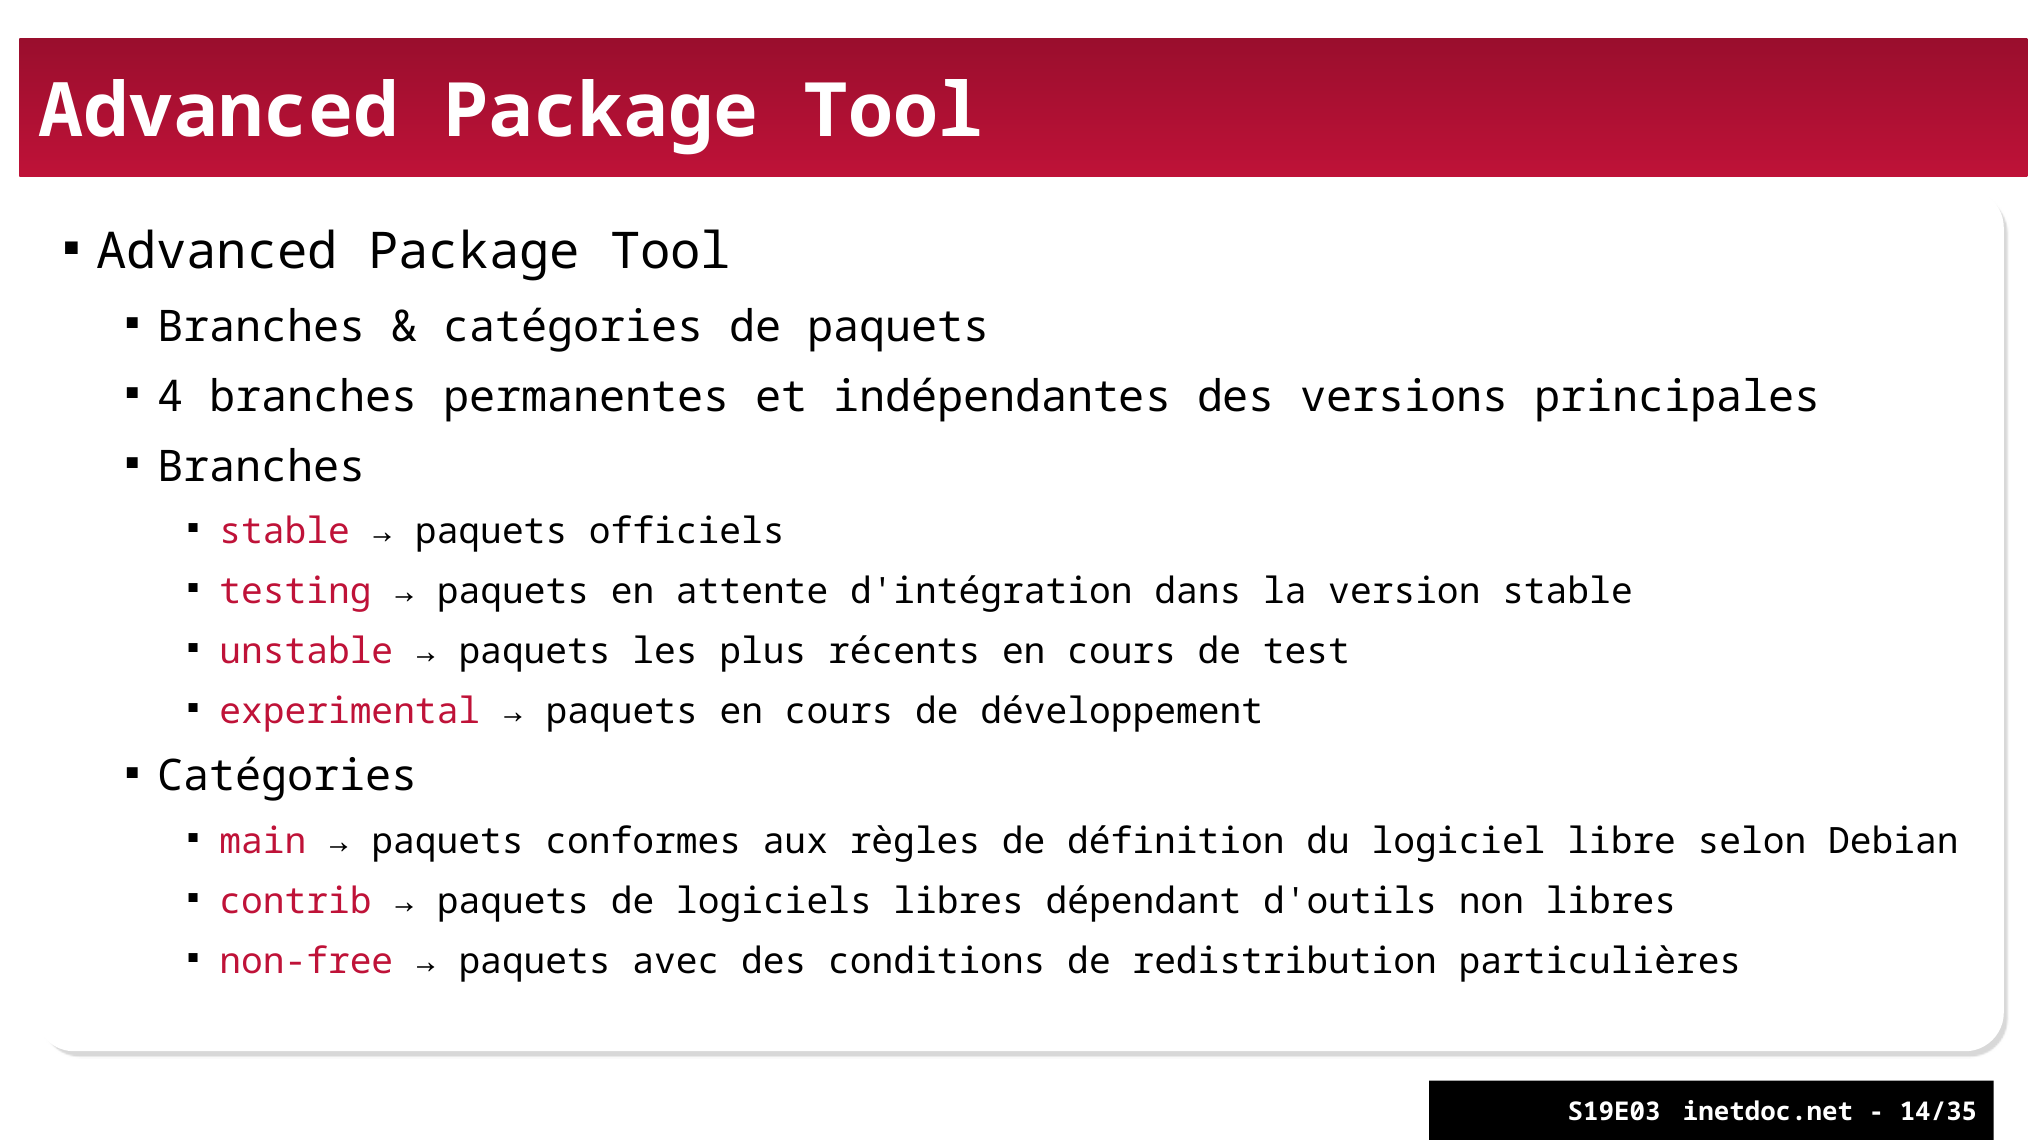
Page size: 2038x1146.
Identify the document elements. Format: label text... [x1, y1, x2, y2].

text_box Advanced Package Tool Branches & catégories de paquets 4 branches permanentes et indépendantes des versions principales Branches stable → paquets officiels testing → paquets en attente d'intégration dans la version stable unstable → paquets les plus récents en cours de test experimental → paquets en cours de développement Catégories main → paquets conformes aux règles de définition du logiciel libre selon Debian contrib → paquets de logiciels libres dépendant d'outils non libres non-free → paquets avec des conditions de redistribution particulières [35, 188, 2004, 1052]
text_box Advanced Package Tool [19, 38, 2028, 177]
text_box S19E03 inetdoc.net - <numéro>/35 [1429, 1080, 1994, 1140]
